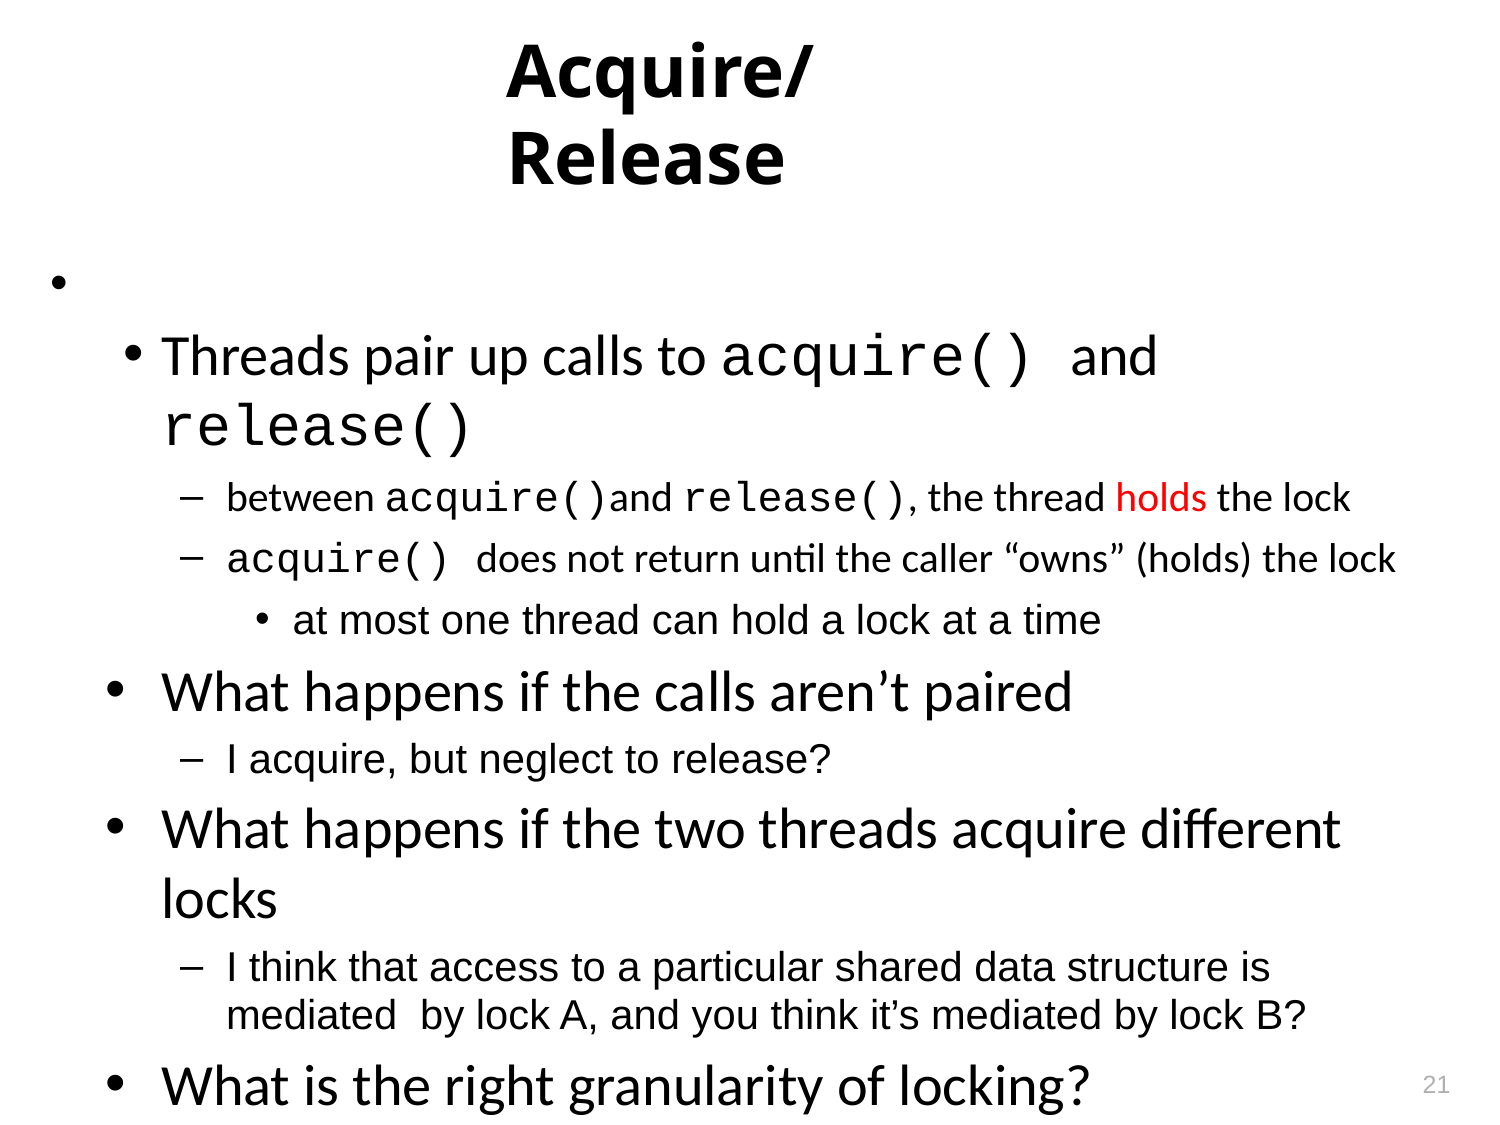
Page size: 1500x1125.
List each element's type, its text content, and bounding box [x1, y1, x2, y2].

list Threads pair up calls to acquire() and release() between acquire()and release(), the thread holds the lock acquire() does not return until the caller “owns” (holds) the lock at most one thread can hold a lock at a time What happens if the calls aren’t paired I acquire, but neglect to release? What happens if the two threads acquire different locks I think that access to a particular shared data structure is mediated by lock A, and you think it’s mediated by lock B? What is the right granularity of locking? [103, 299, 1397, 1125]
title Acquire/Release [504, 15, 998, 206]
text_box • [47, 247, 70, 311]
slide_number <number> [1416, 757, 1466, 1125]
